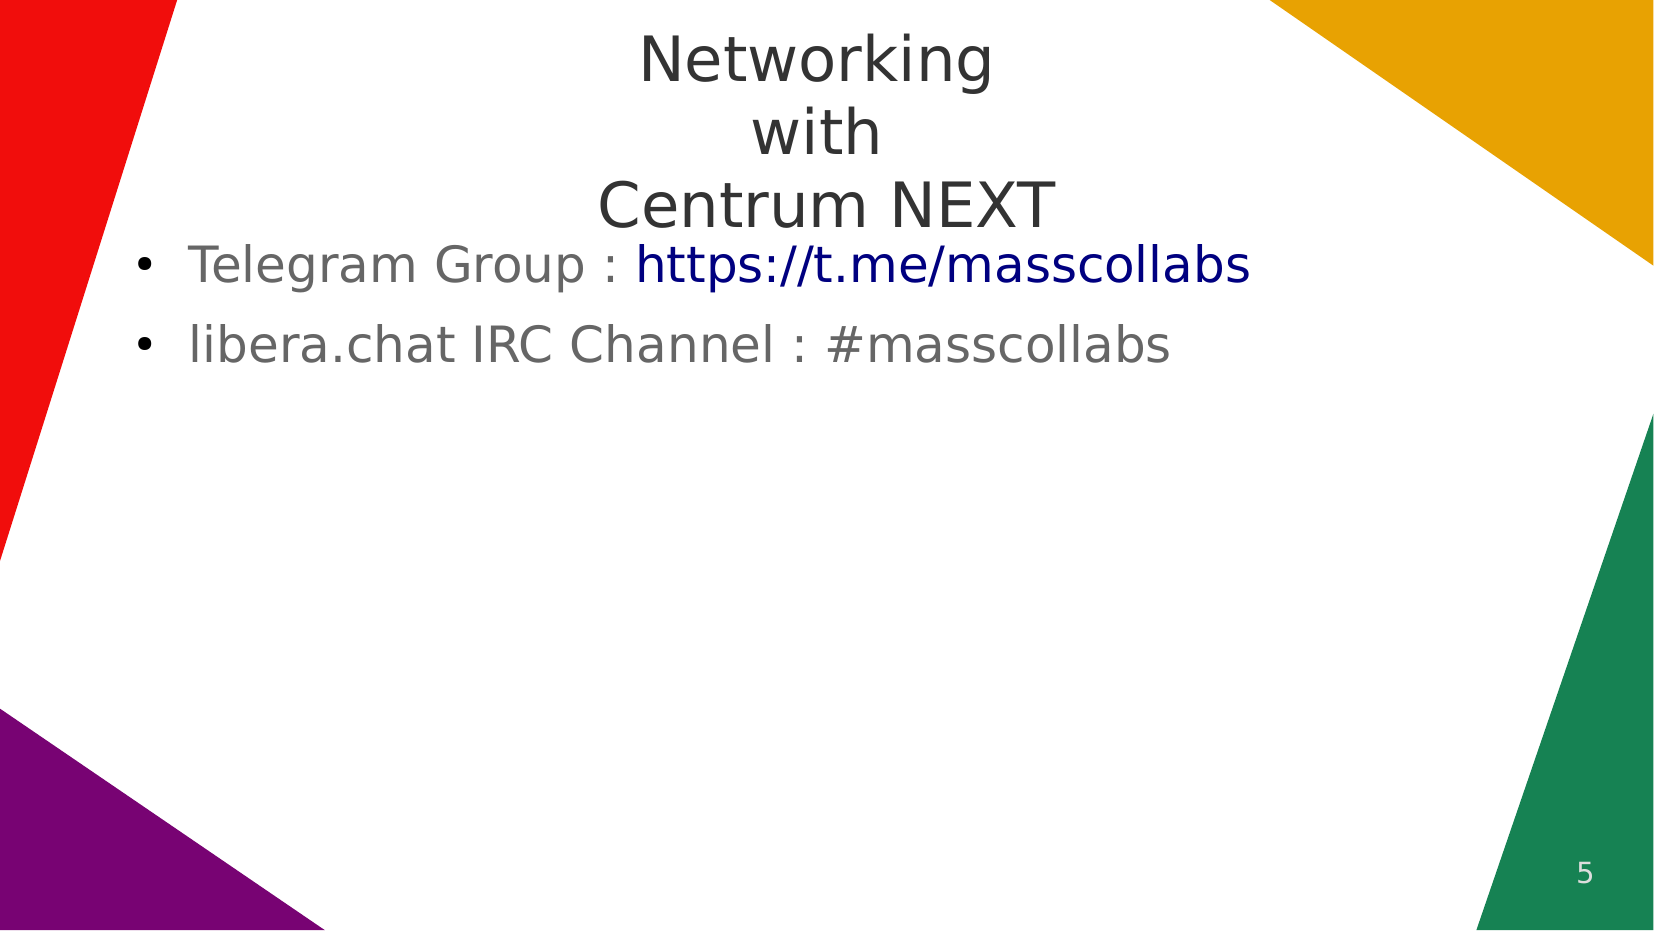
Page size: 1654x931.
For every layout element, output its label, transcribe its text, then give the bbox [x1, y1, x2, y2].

list Telegram Group : https://t.me/masscollabs libera.chat IRC Channel : #masscollabs [118, 236, 1536, 827]
title Networking with Centrum NEXT [118, 23, 1536, 236]
